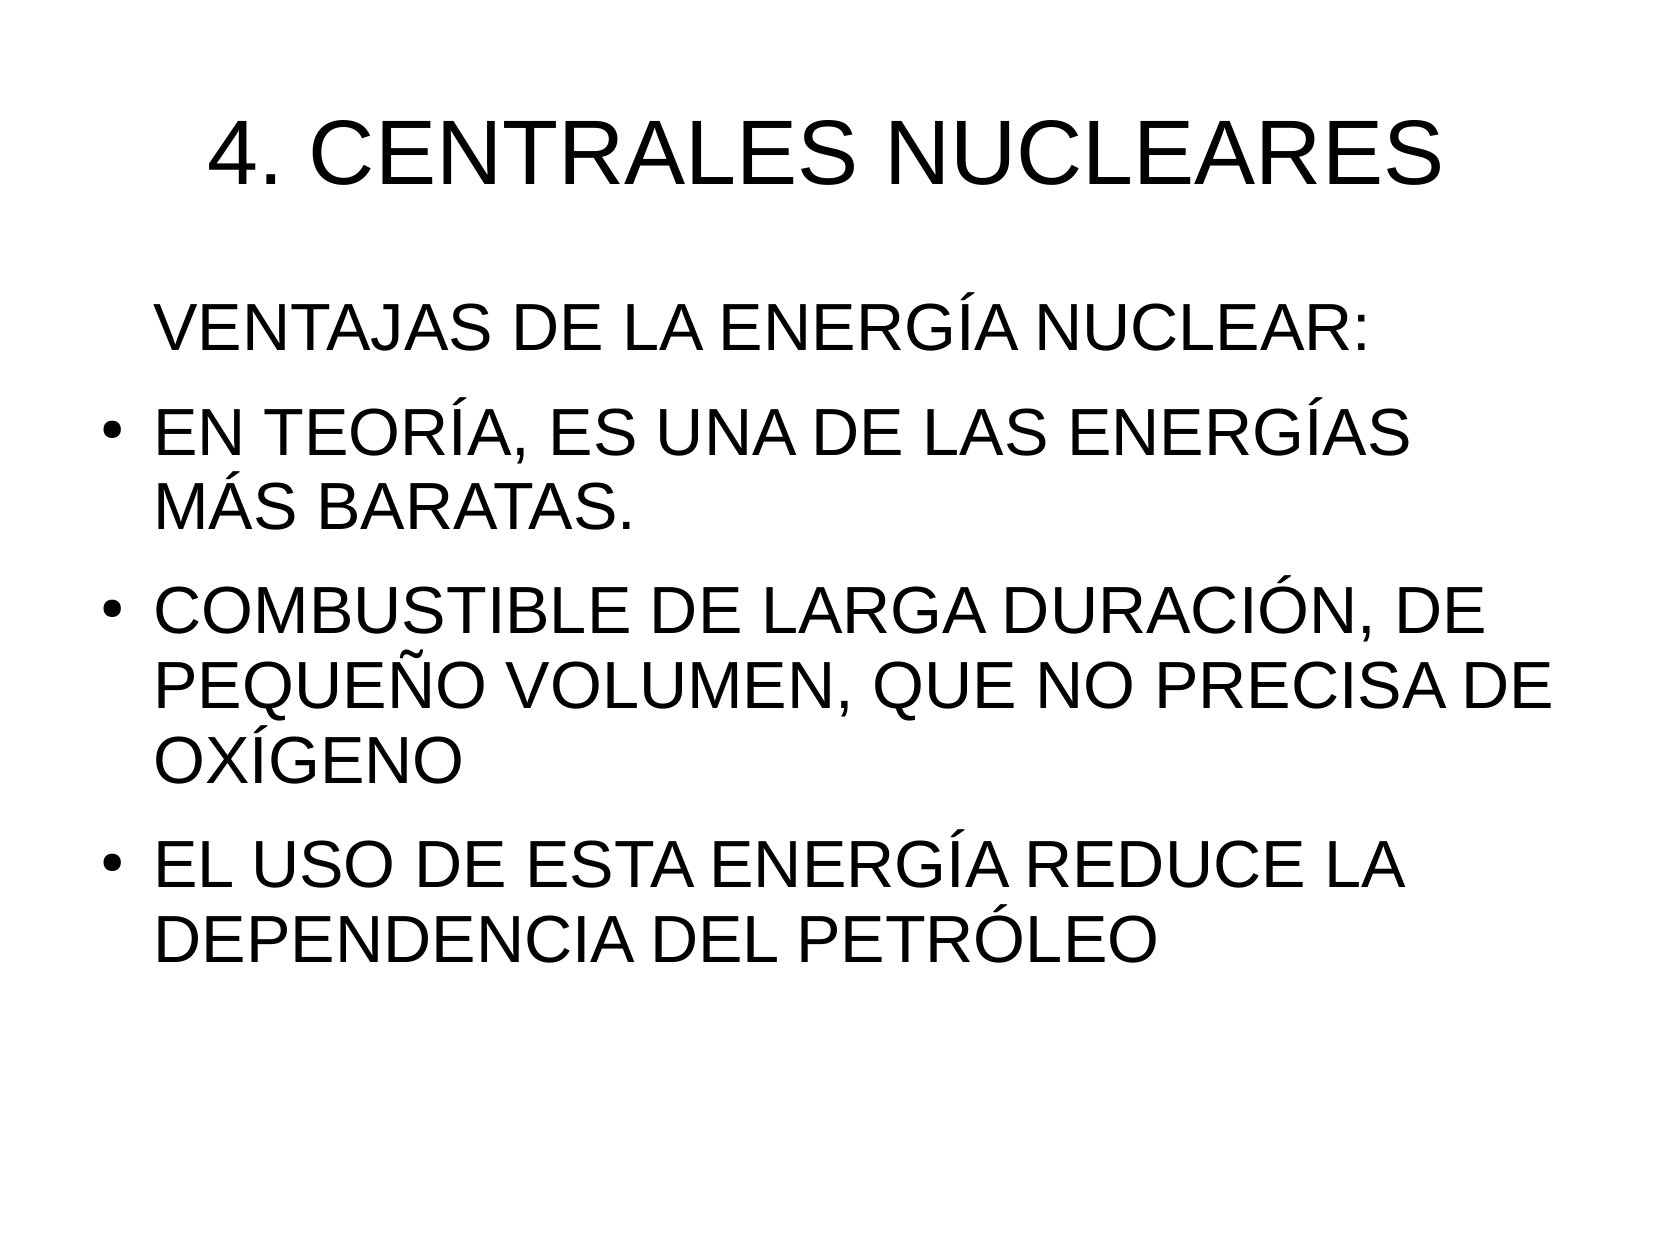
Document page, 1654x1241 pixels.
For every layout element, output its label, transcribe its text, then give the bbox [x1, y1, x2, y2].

list VENTAJAS DE LA ENERGÍA NUCLEAR: EN TEORÍA, ES UNA DE LAS ENERGÍAS MÁS BARATAS. COMBUSTIBLE DE LARGA DURACIÓN, DE PEQUEÑO VOLUMEN, QUE NO PRECISA DE OXÍGENO EL USO DE ESTA ENERGÍA REDUCE LA DEPENDENCIA DEL PETRÓLEO [82, 290, 1571, 1109]
title 4. CENTRALES NUCLEARES [82, 56, 1571, 250]
